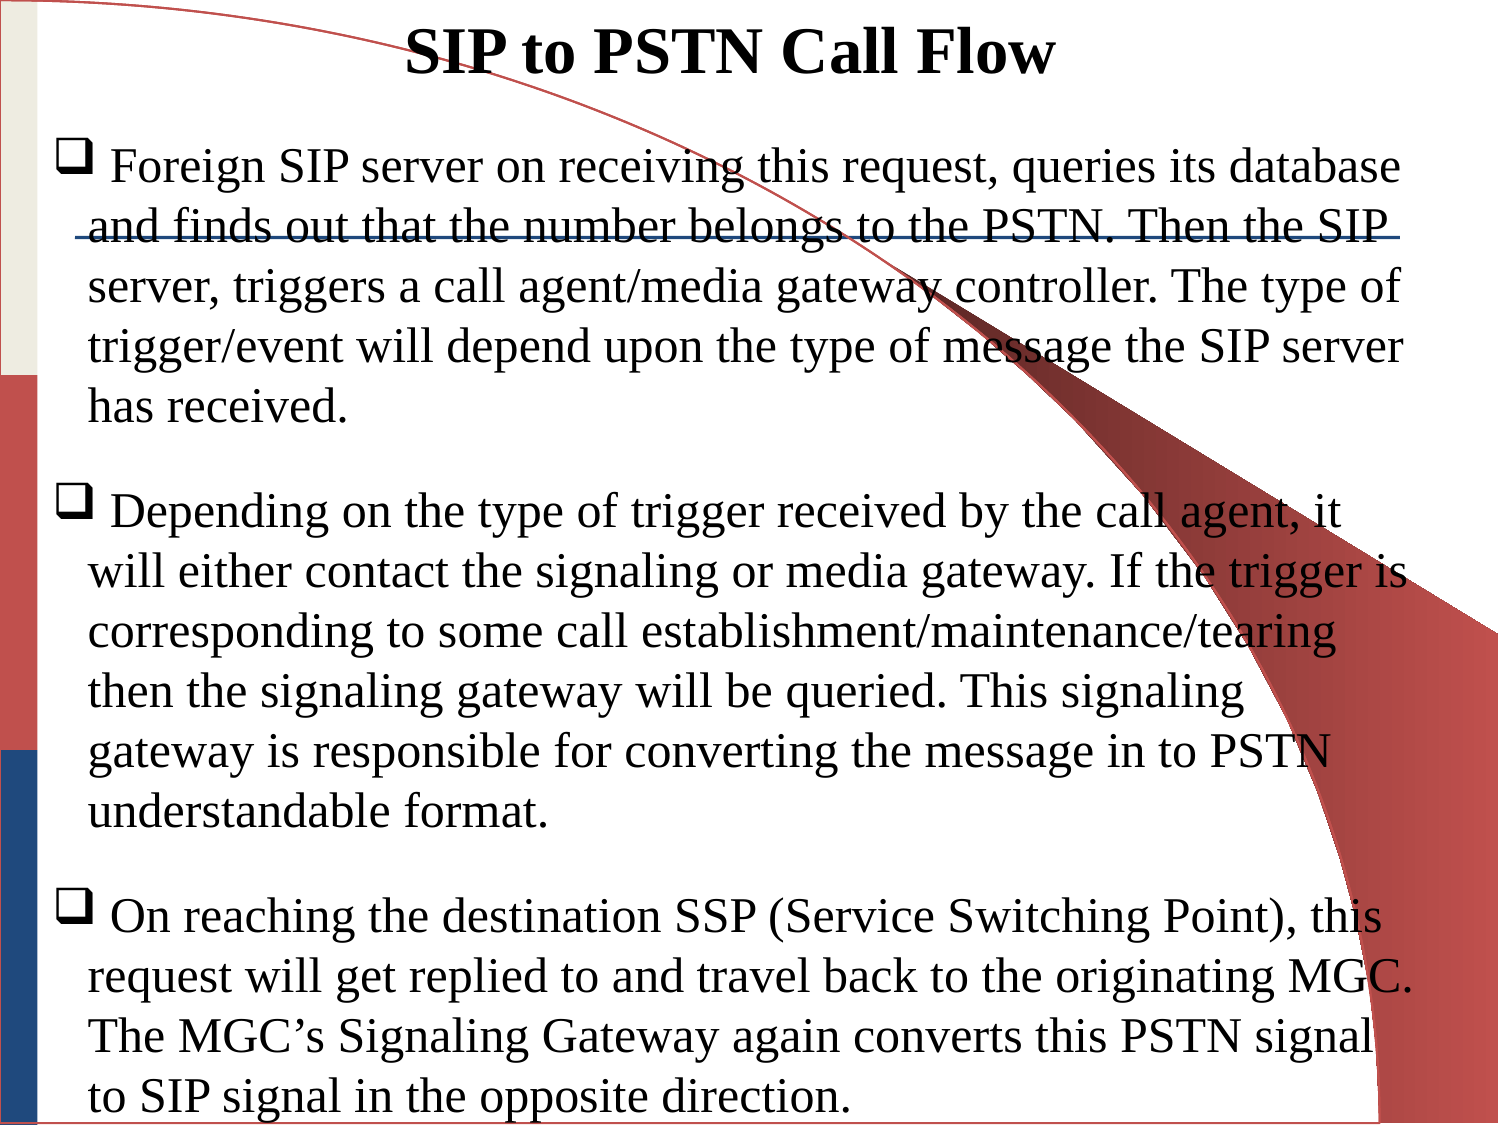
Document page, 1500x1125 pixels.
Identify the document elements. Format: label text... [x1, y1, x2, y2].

text_box SIP to PSTN Call Flow [62, 0, 1400, 95]
text_box Foreign SIP server on receiving this request, queries its database and finds out that the number belongs to the PSTN. Then the SIP server, triggers a call agent/media gateway controller. The type of trigger/event will depend upon the type of message the SIP server has received. Depending on the type of trigger received by the call agent, it will either contact the signaling or media gateway. If the trigger is corresponding to some call establishment/maintenance/tearing then the signaling gateway will be queried. This signaling gateway is responsible for converting the message in to PSTN understandable format. On reaching the destination SSP (Service Switching Point), this request will get replied to and travel back to the originating MGC. The MGC’s Signaling Gateway again converts this PSTN signal to SIP signal in the opposite direction. [37, 125, 1438, 1110]
